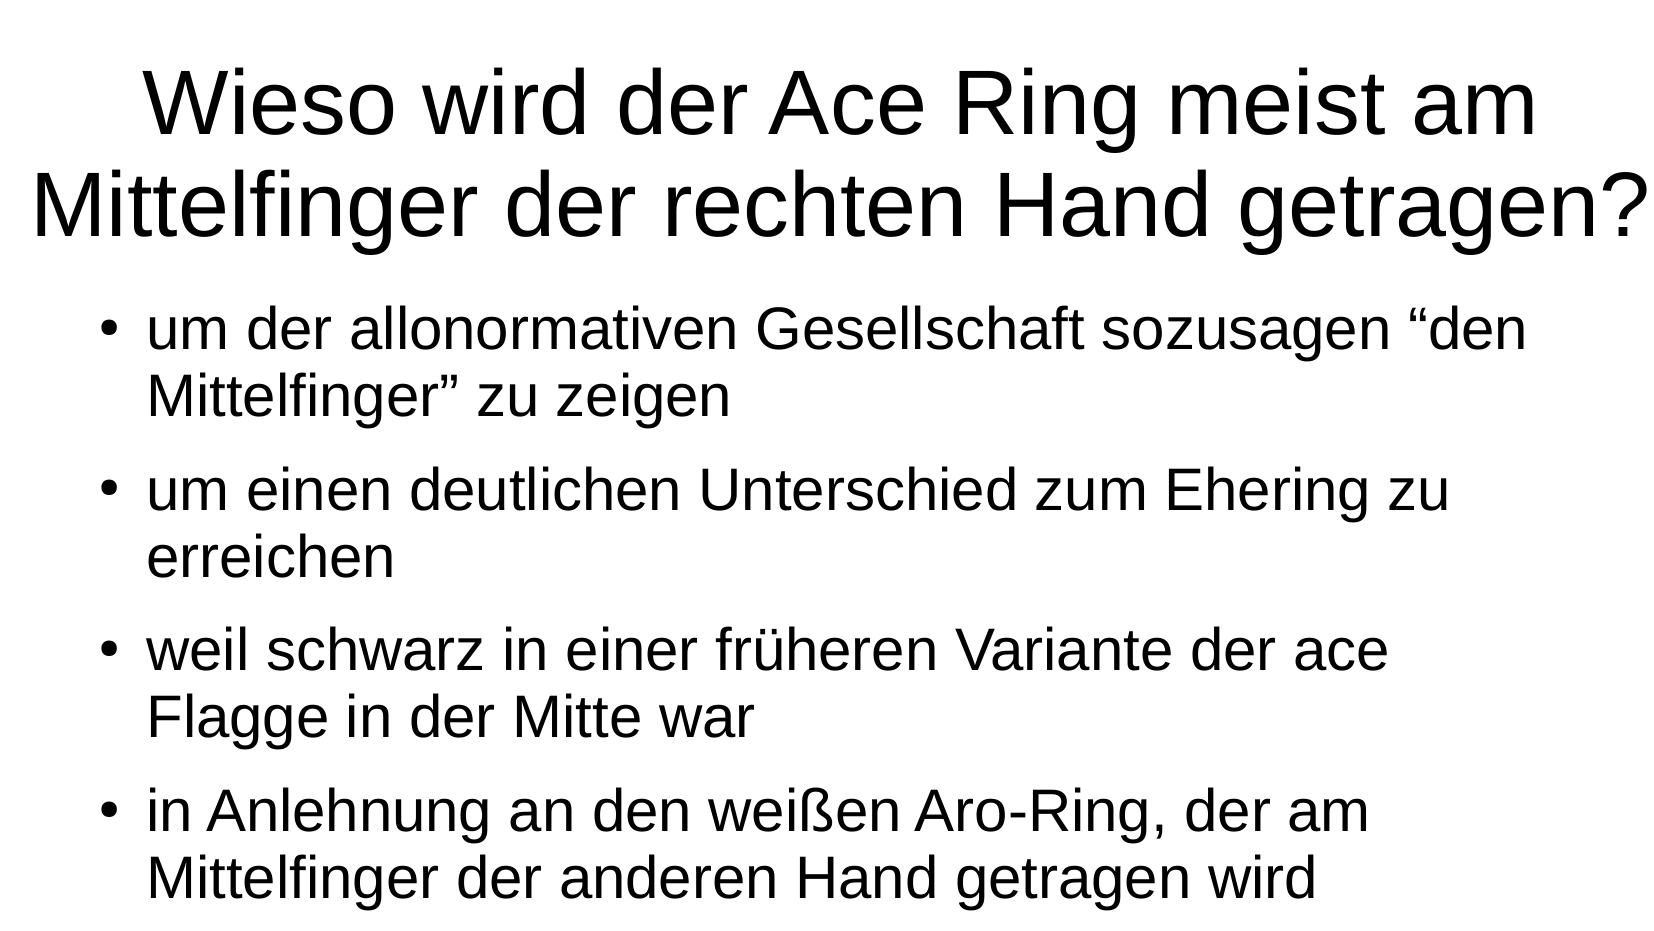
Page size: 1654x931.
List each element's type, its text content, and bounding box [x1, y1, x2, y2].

list um der allonormativen Gesellschaft sozusagen “den Mittelfinger” zu zeigen um einen deutlichen Unterschied zum Ehering zu erreichen weil schwarz in einer früheren Variante der ace Flagge in der Mitte war in Anlehnung an den weißen Aro-Ring, der am Mittelfinger der anderen Hand getragen wird [82, 295, 1571, 916]
title Wieso wird der Ace Ring meist am Mittelfinger der rechten Hand getragen? [29, 0, 1654, 308]
